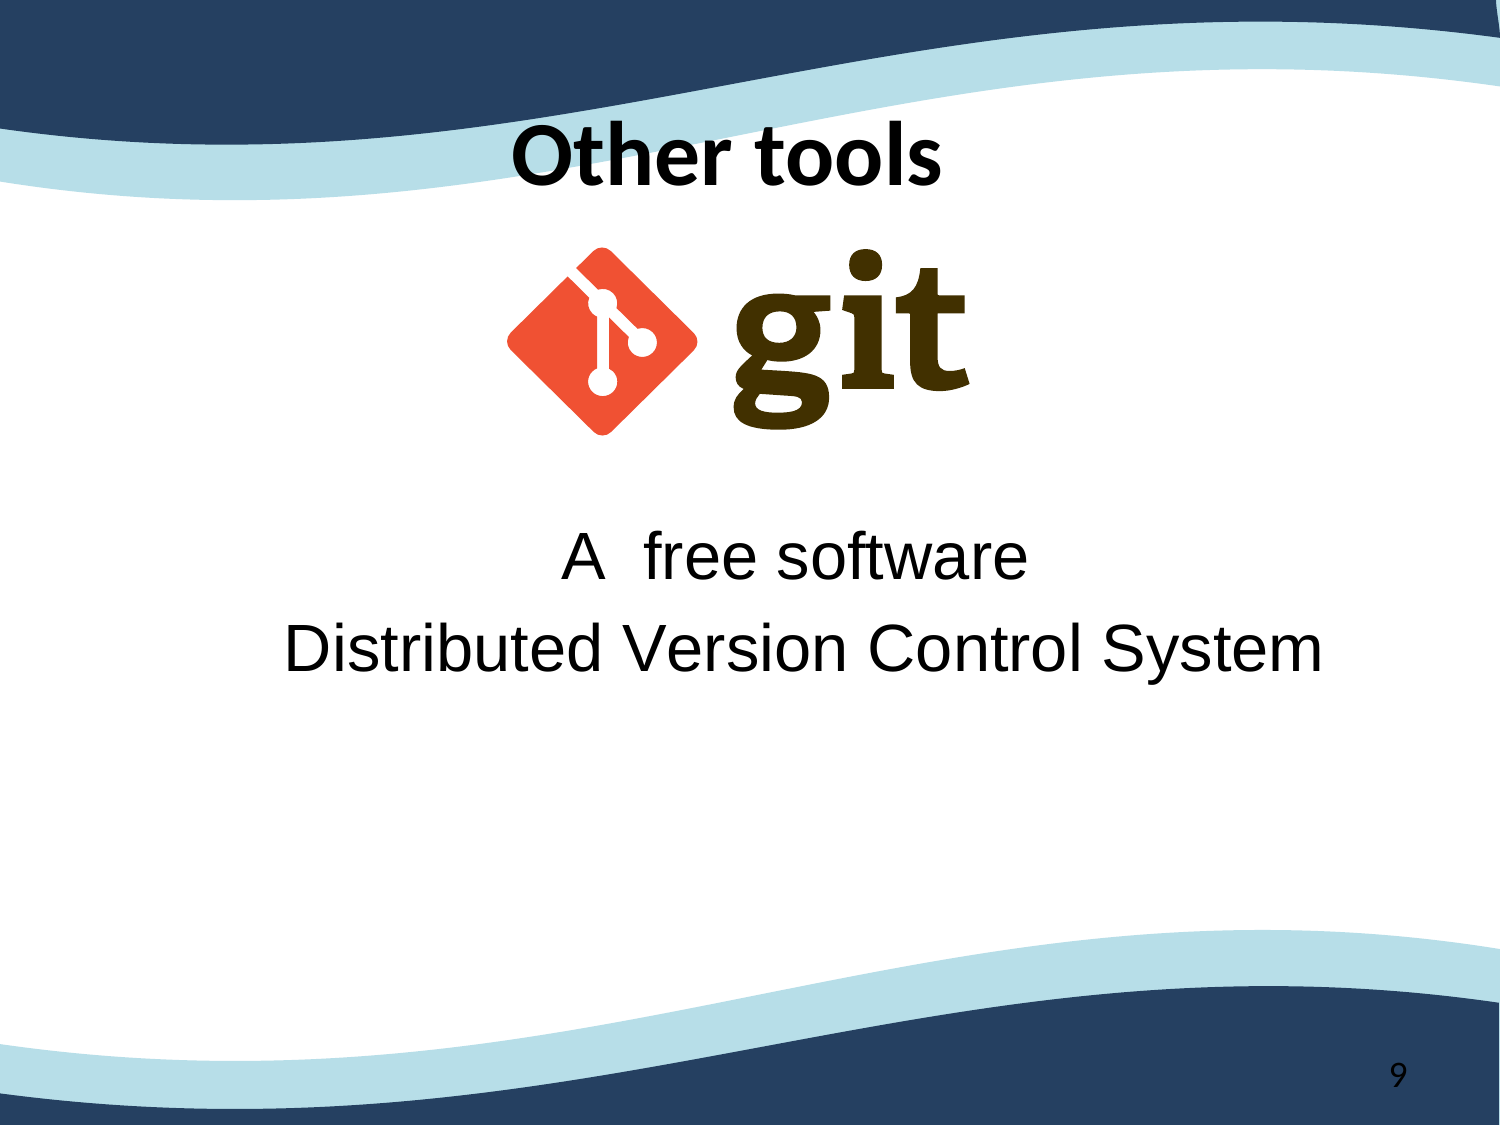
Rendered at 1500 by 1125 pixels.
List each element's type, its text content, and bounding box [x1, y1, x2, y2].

picture [502, 245, 978, 443]
title Other tools [53, 31, 1403, 267]
list A free software Distributed Version Control System [11, 342, 1489, 942]
